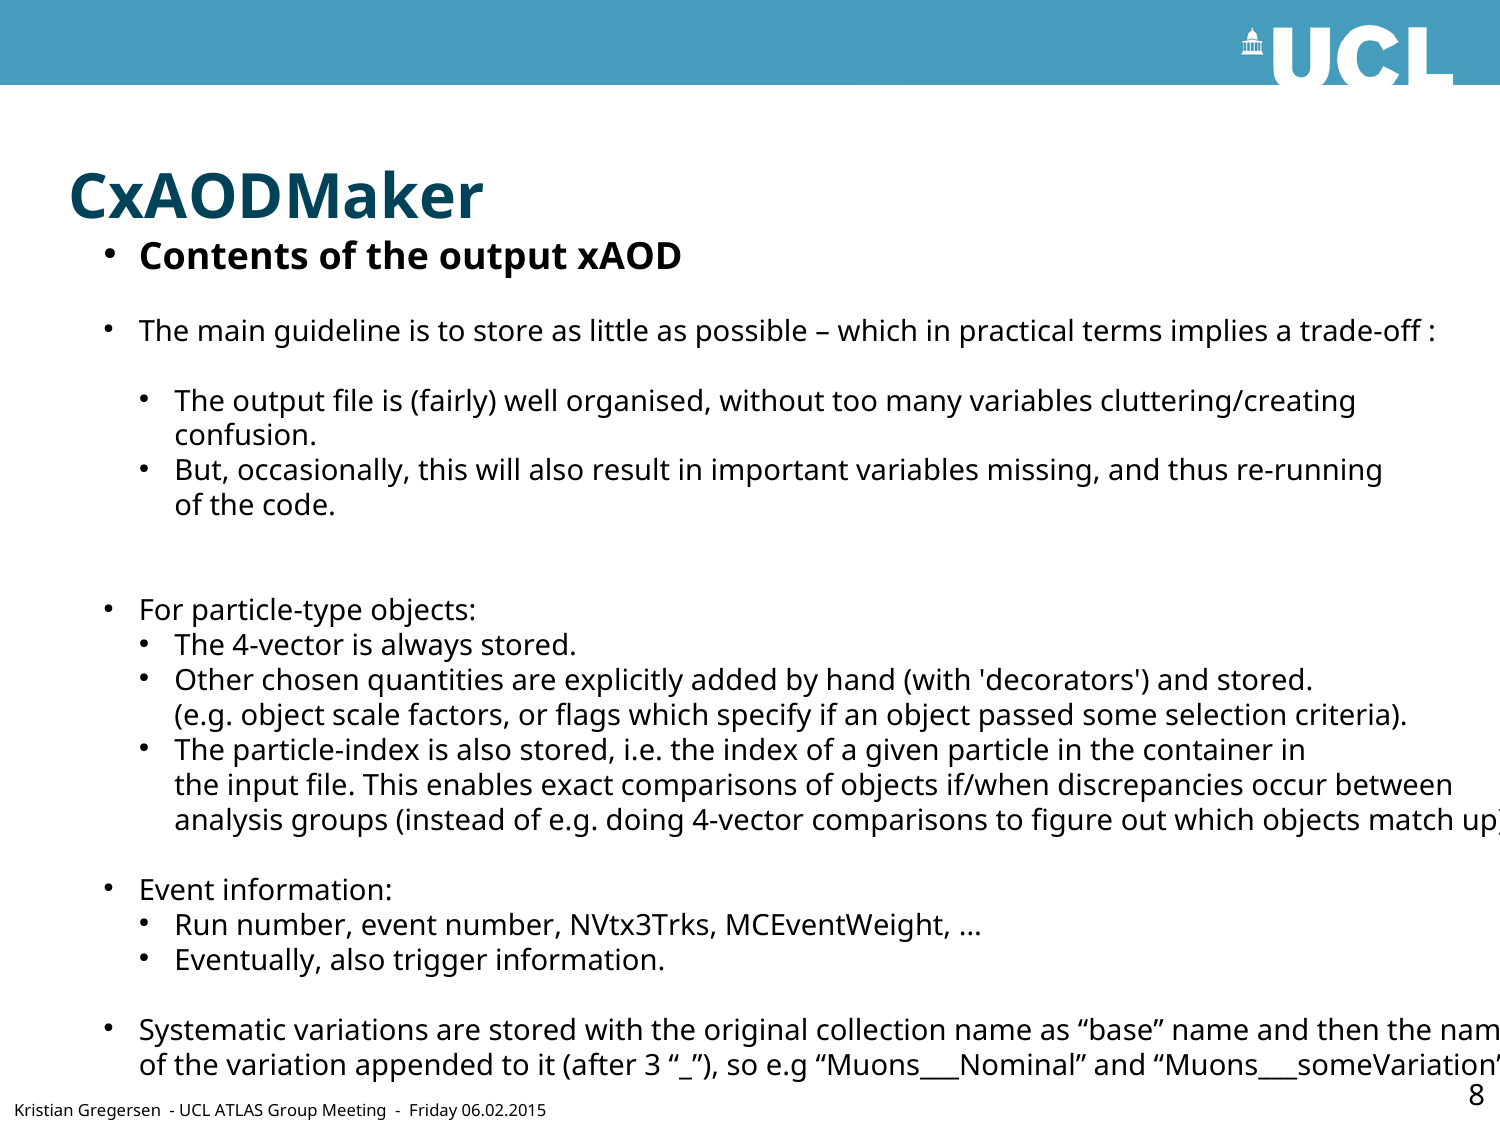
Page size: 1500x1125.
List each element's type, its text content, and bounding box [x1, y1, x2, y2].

title CxAODMaker [54, 148, 1447, 378]
text_box Contents of the output xAOD The main guideline is to store as little as possible – which in practical terms implies a trade-off : The output file is (fairly) well organised, without too many variables cluttering/creating confusion. But, occasionally, this will also result in important variables missing, and thus re-running of the code. For particle-type objects: The 4-vector is always stored. Other chosen quantities are explicitly added by hand (with 'decorators') and stored. (e.g. object scale factors, or flags which specify if an object passed some selection criteria). The particle-index is also stored, i.e. the index of a given particle in the container in the input file. This enables exact comparisons of objects if/when discrepancies occur between analysis groups (instead of e.g. doing 4-vector comparisons to figure out which objects match up). Event information: Run number, event number, NVtx3Trks, MCEventWeight, … Eventually, also trigger information. Systematic variations are stored with the original collection name as “base” name and then the name of the variation appended to it (after 3 “_”), so e.g “Muons___Nominal” and “Muons___someVariation”. [88, 224, 1482, 1089]
picture [0, 0, 1500, 85]
